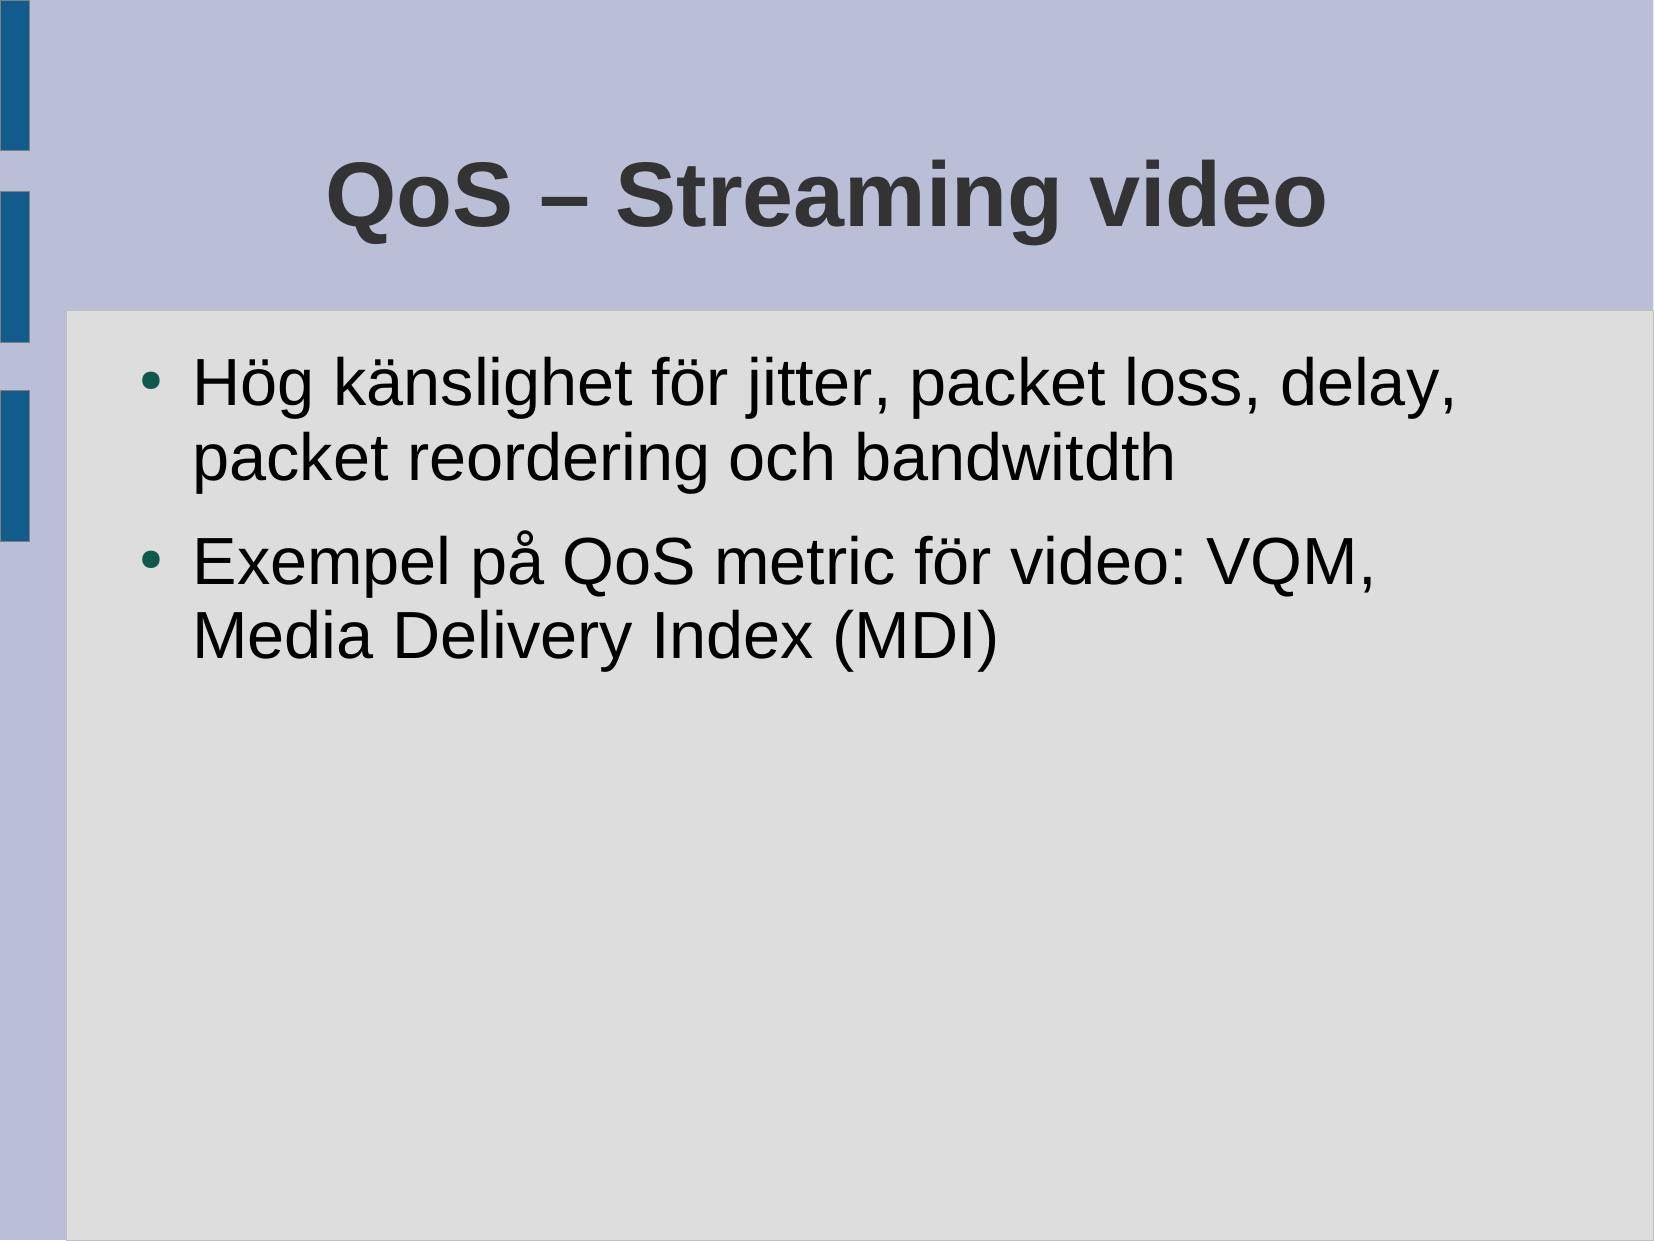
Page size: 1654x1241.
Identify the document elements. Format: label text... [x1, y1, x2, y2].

title QoS – Streaming video [121, 91, 1534, 299]
list Hög känslighet för jitter, packet loss, delay, packet reordering och bandwitdth Exempel på QoS metric för video: VQM, Media Delivery Index (MDI) [121, 344, 1534, 1127]
